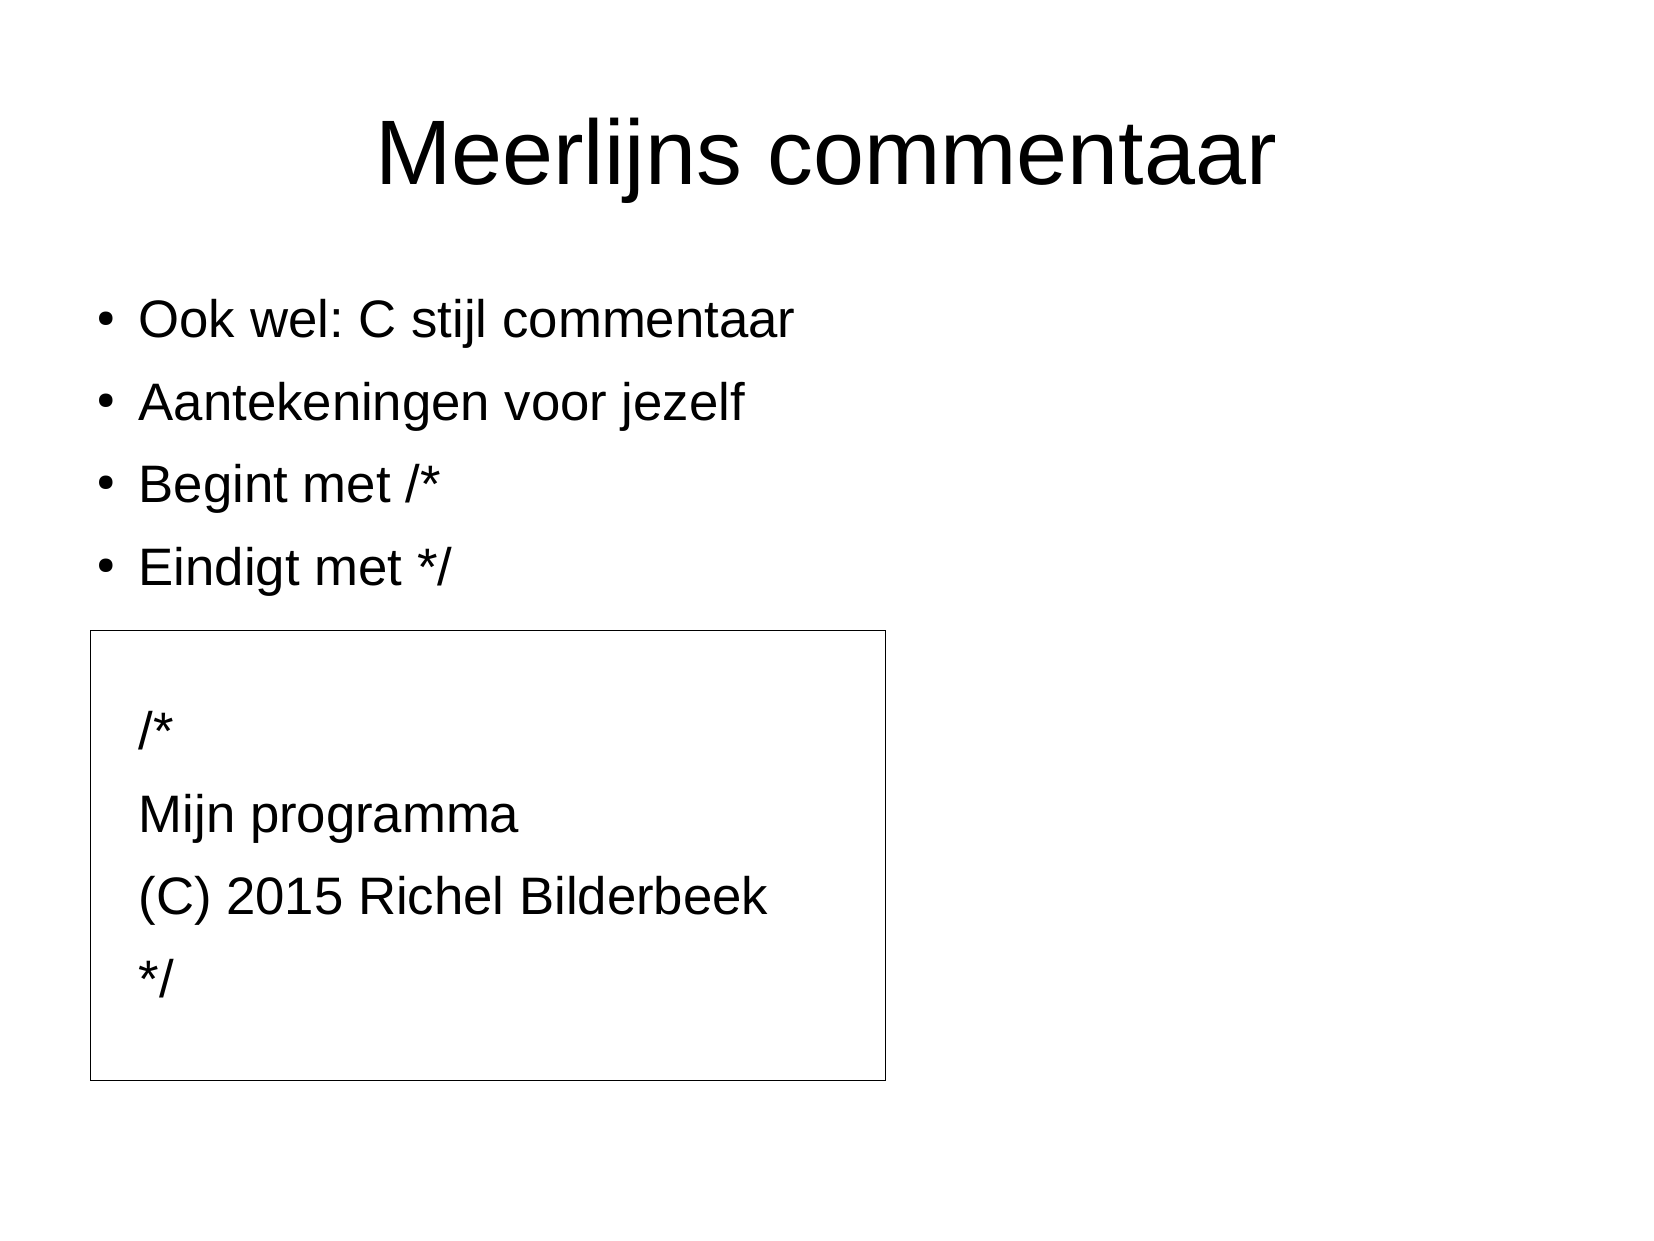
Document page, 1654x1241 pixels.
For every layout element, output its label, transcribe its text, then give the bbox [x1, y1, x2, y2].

list Ook wel: C stijl commentaar Aantekeningen voor jezelf Begint met /* Eindigt met */ /* Mijn programma (C) 2015 Richel Bilderbeek */ [91, 631, 885, 1010]
title Meerlijns commentaar [82, 49, 1571, 257]
list Ook wel: C stijl commentaar Aantekeningen voor jezelf Begint met /* Eindigt met */ /* Mijn programma (C) 2015 Richel Bilderbeek */ [82, 290, 1571, 1010]
